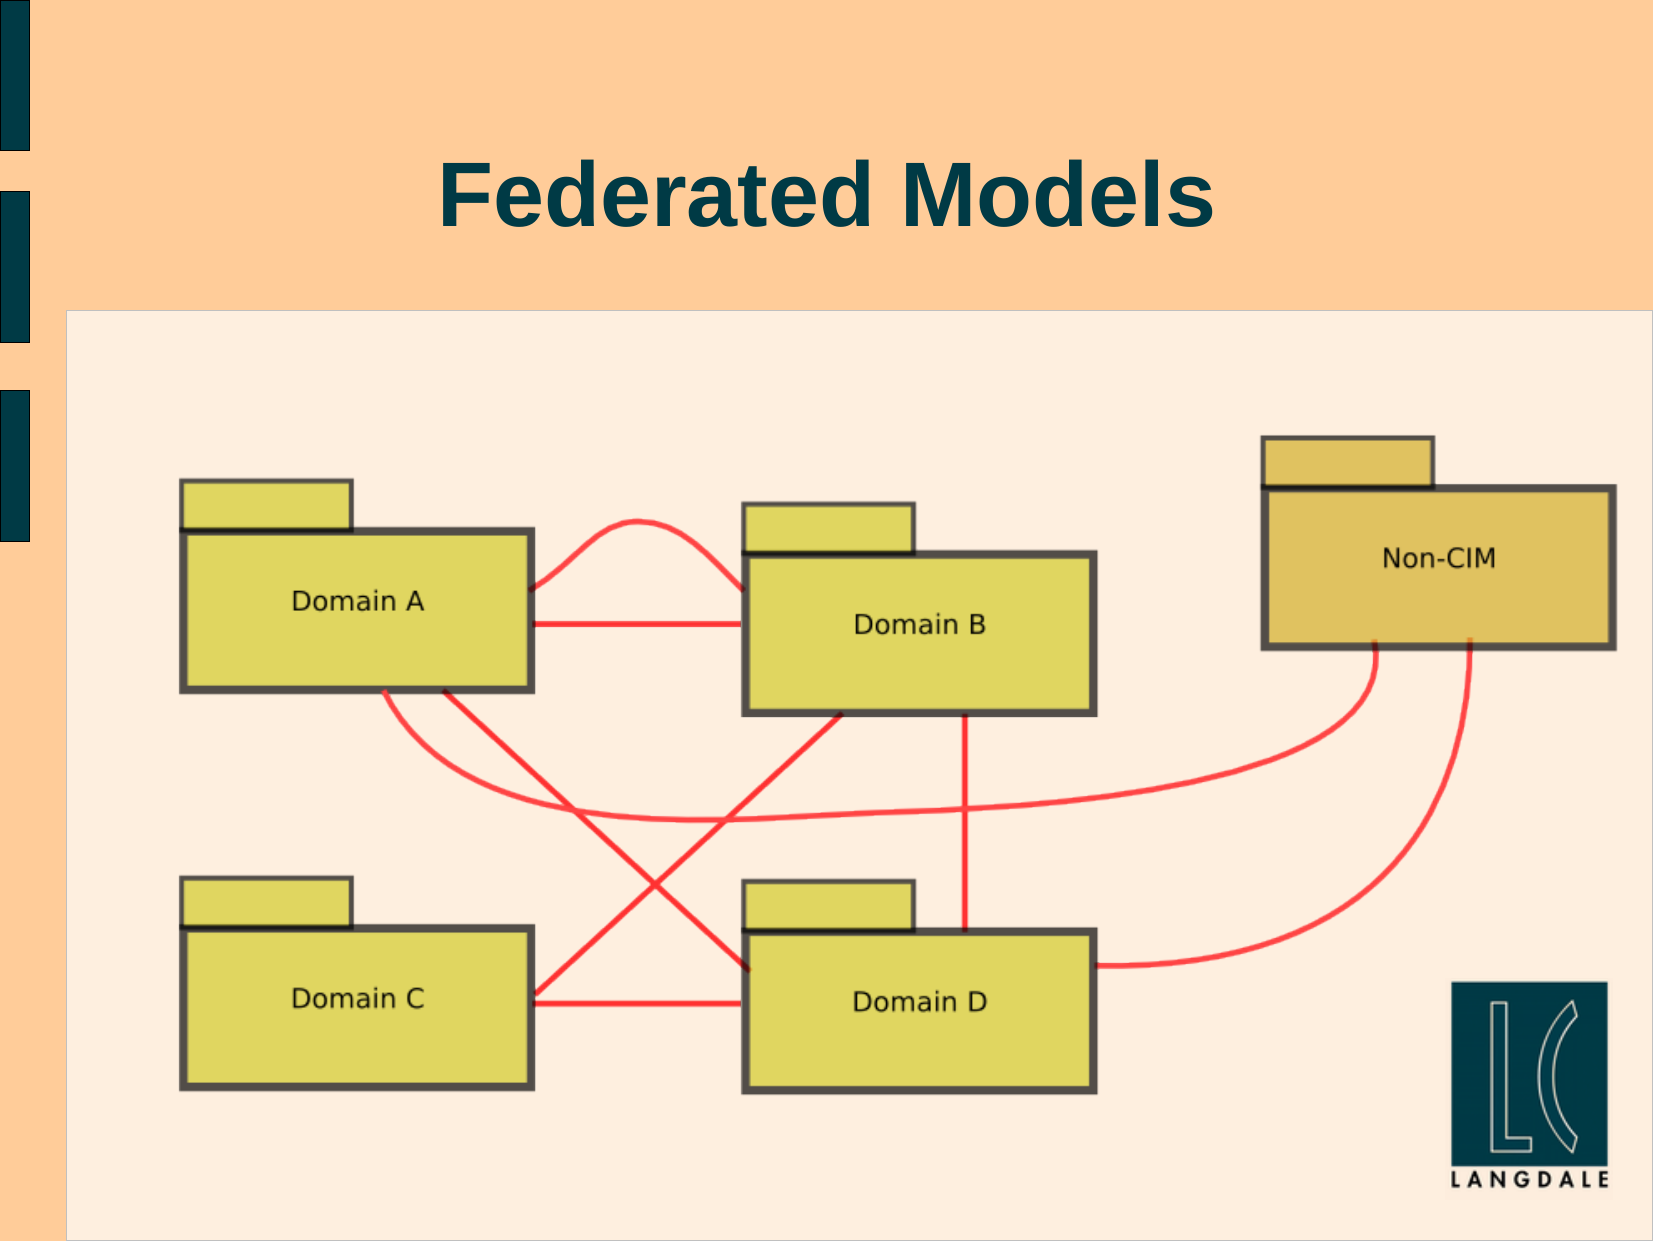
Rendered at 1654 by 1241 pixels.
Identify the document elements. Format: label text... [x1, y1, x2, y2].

title Federated Models [121, 91, 1534, 224]
picture [0, 224, 1653, 1241]
